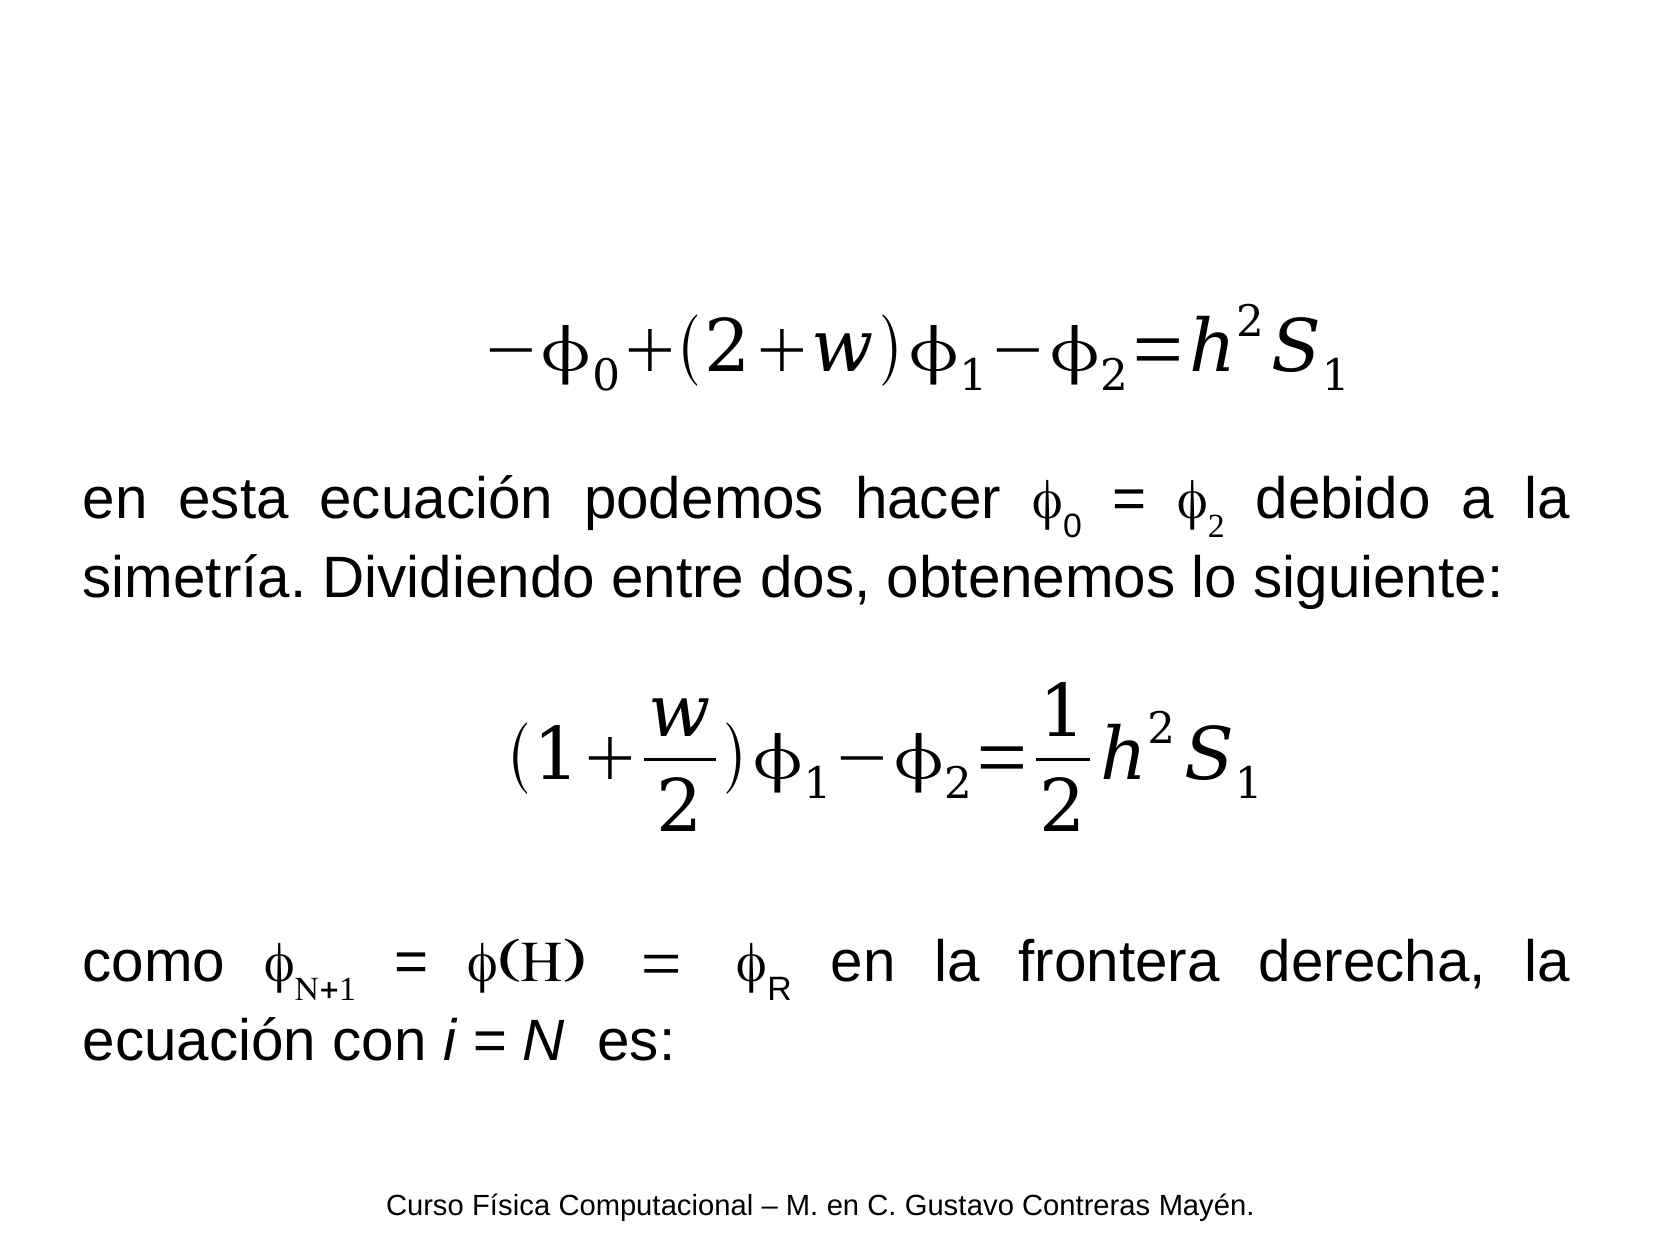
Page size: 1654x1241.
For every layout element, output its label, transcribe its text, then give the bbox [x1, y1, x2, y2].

text_box como fN+1 = f(H) = fR en la frontera derecha, la ecuación con i = N es: [82, 879, 1571, 1123]
subtitle en esta ecuación podemos hacer f0 = f2 debido a la simetría. Dividiendo entre dos, obtenemos lo siguiente: [82, 425, 1571, 650]
chart [501, 668, 1268, 850]
chart [476, 295, 1357, 402]
